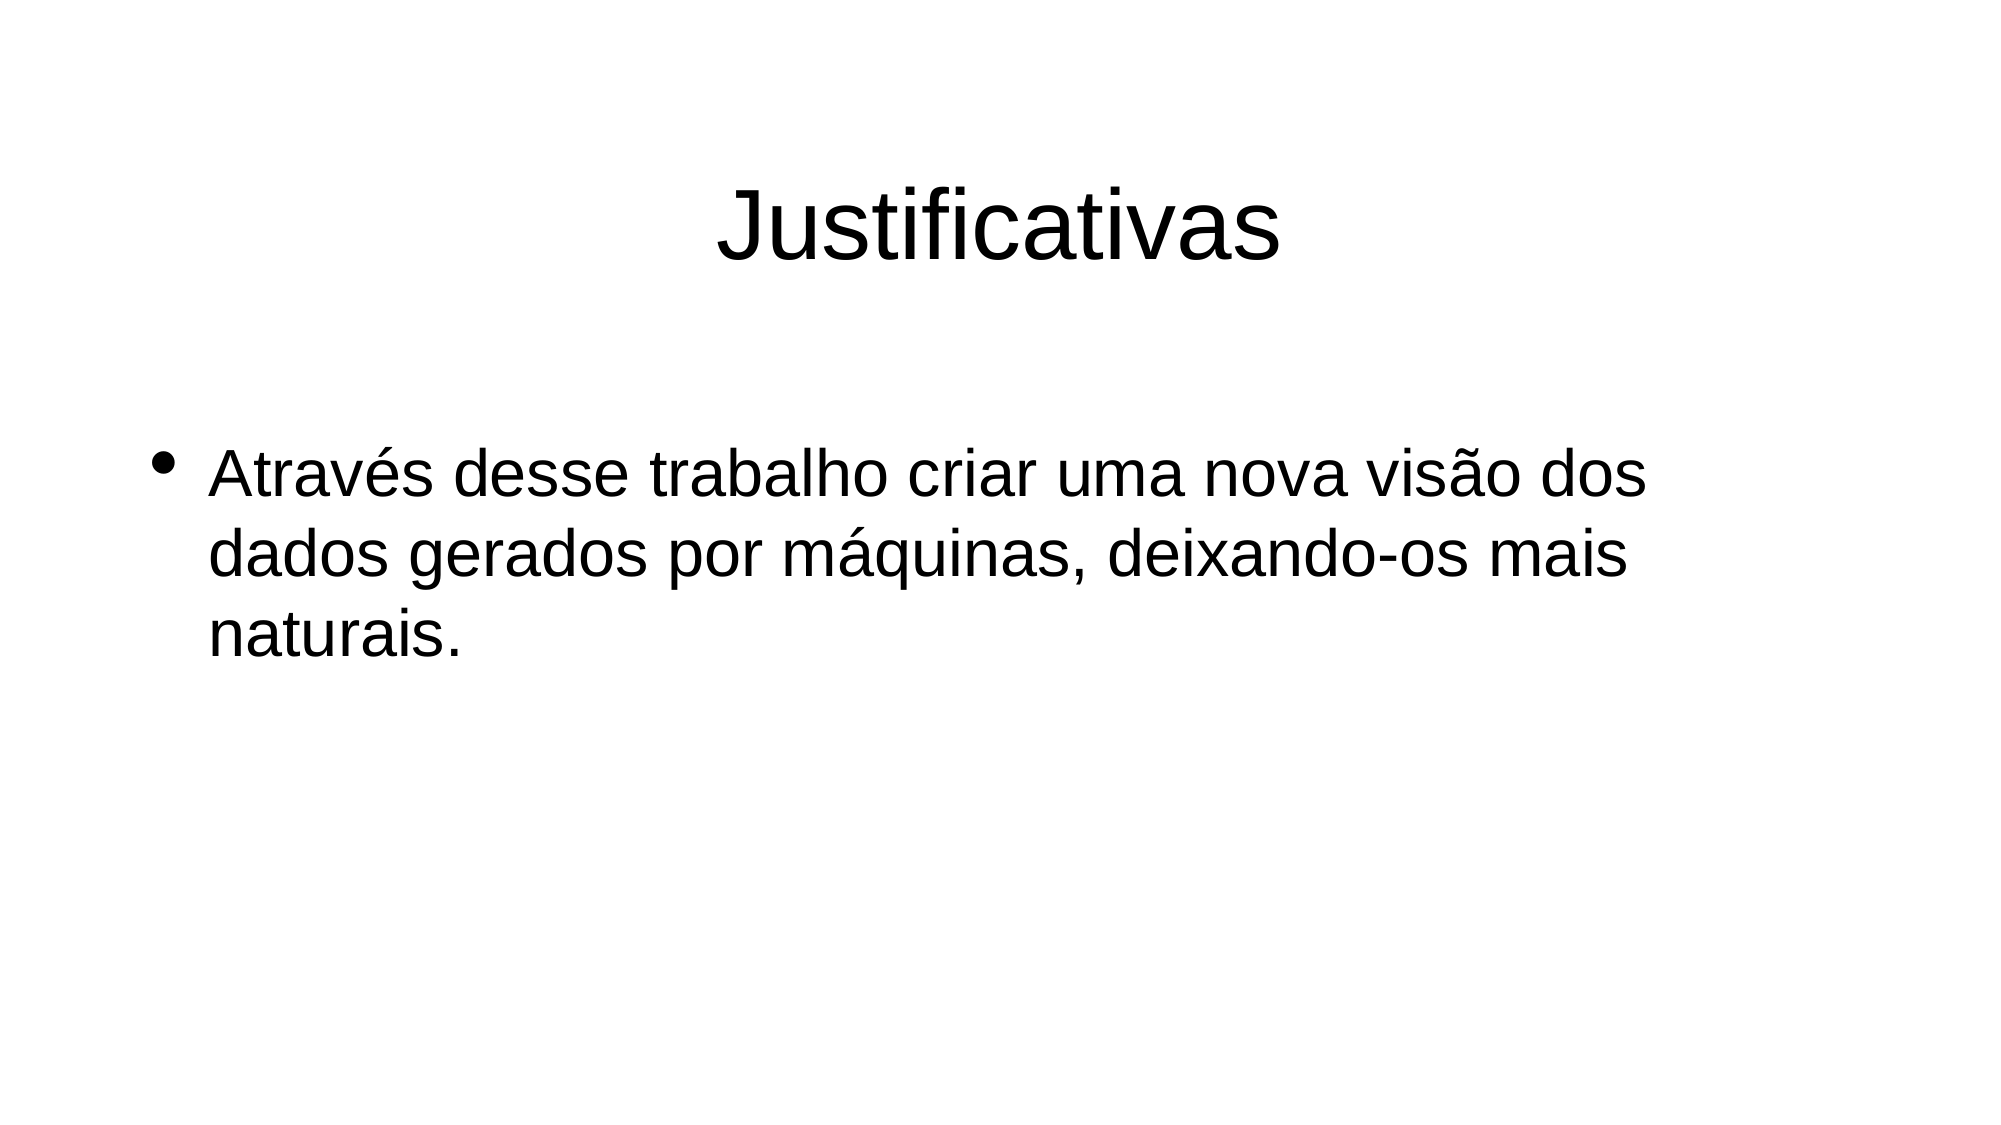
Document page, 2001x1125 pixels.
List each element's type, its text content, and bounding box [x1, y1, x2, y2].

text_box Justificativas [137, 60, 1863, 380]
text_box Através desse trabalho criar uma nova visão dos dados gerados por máquinas, deixando-os mais naturais. [137, 422, 1863, 1014]
